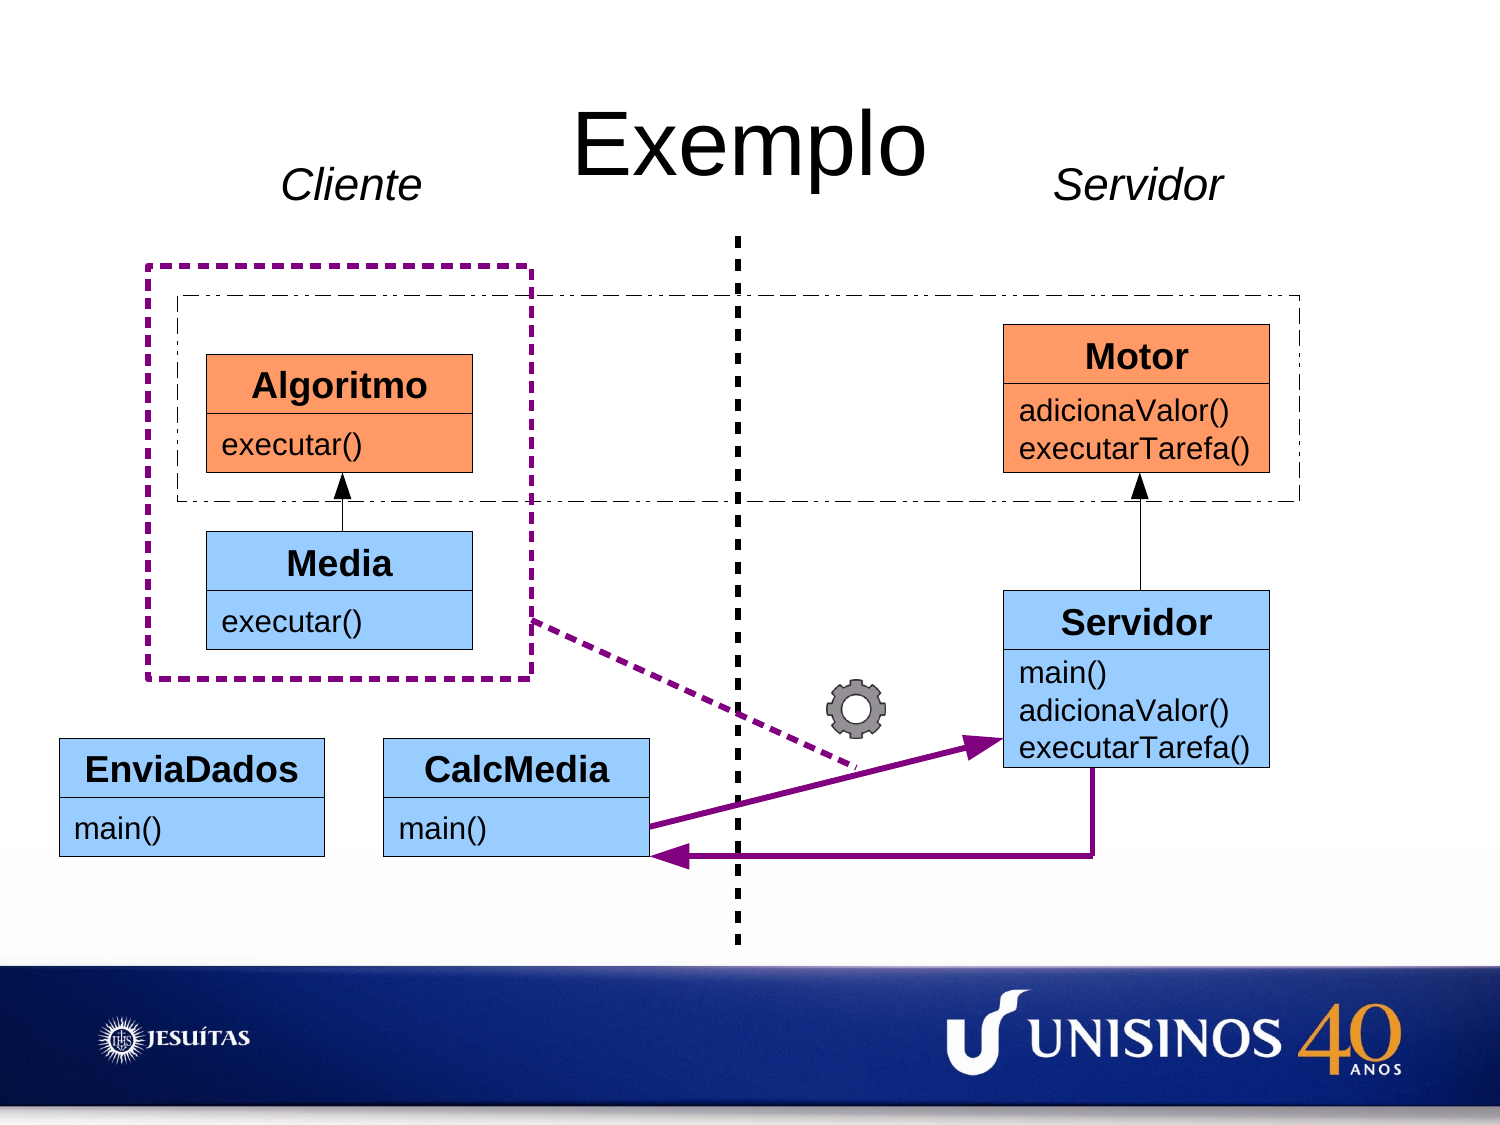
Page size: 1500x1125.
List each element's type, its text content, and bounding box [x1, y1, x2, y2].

text_box adicionaValor() executarTarefa() [1003, 383, 1270, 473]
text_box executar() [206, 413, 473, 473]
text_box main() [383, 797, 650, 857]
text_box Motor [1003, 324, 1270, 383]
text_box executar() [206, 590, 473, 650]
text_box Media [206, 531, 473, 590]
text_box Servidor [1038, 147, 1239, 218]
text_box Servidor [1003, 590, 1270, 649]
text_box main() [59, 797, 325, 857]
text_box Cliente [265, 147, 439, 218]
text_box EnviaDados [59, 738, 325, 797]
title Exemplo [75, 45, 1426, 233]
picture [826, 679, 886, 739]
text_box CalcMedia [383, 738, 650, 797]
picture [690, 848, 735, 853]
text_box Algoritmo [206, 354, 473, 413]
picture [741, 848, 1090, 853]
picture [650, 848, 671, 855]
picture [0, 848, 1500, 1125]
text_box main() adicionaValor() executarTarefa() [1003, 649, 1270, 768]
